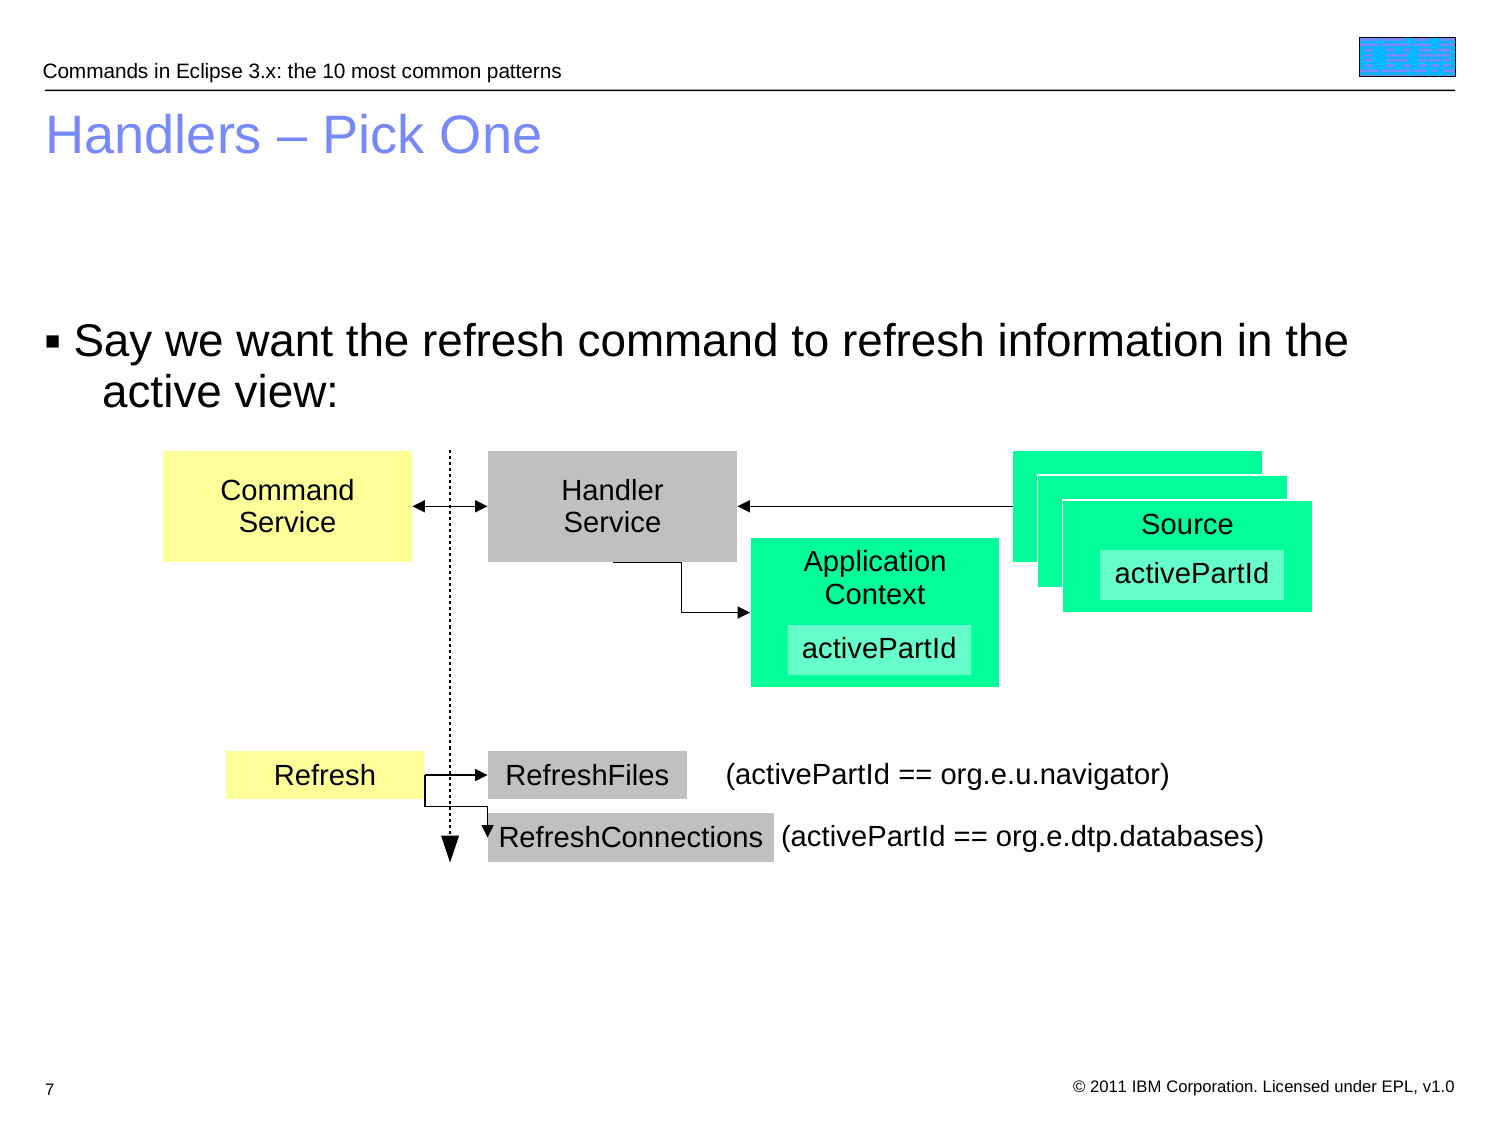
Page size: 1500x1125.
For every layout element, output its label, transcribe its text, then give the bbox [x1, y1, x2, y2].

text_box [1012, 450, 1288, 588]
text_box (activePartId == org.e.u.navigator) [712, 750, 1184, 801]
text_box Source [1062, 500, 1313, 613]
list Say we want the refresh command to refresh information in the active view: [30, 307, 1456, 1058]
text_box activePartId [1100, 550, 1284, 601]
title Handlers – Pick One [30, 97, 1456, 218]
text_box Handler Service [487, 450, 738, 563]
text_box Refresh [225, 750, 426, 801]
text_box (activePartId == org.e.dtp.databases) [768, 812, 1279, 863]
text_box RefreshFiles [487, 750, 688, 801]
text_box RefreshConnections [487, 812, 768, 863]
text_box Command Service [162, 450, 413, 563]
text_box Commands in Eclipse 3.x: the 10 most common patterns [27, 37, 1312, 83]
text_box activePartId [787, 625, 972, 676]
text_box Application Context [750, 537, 1001, 688]
